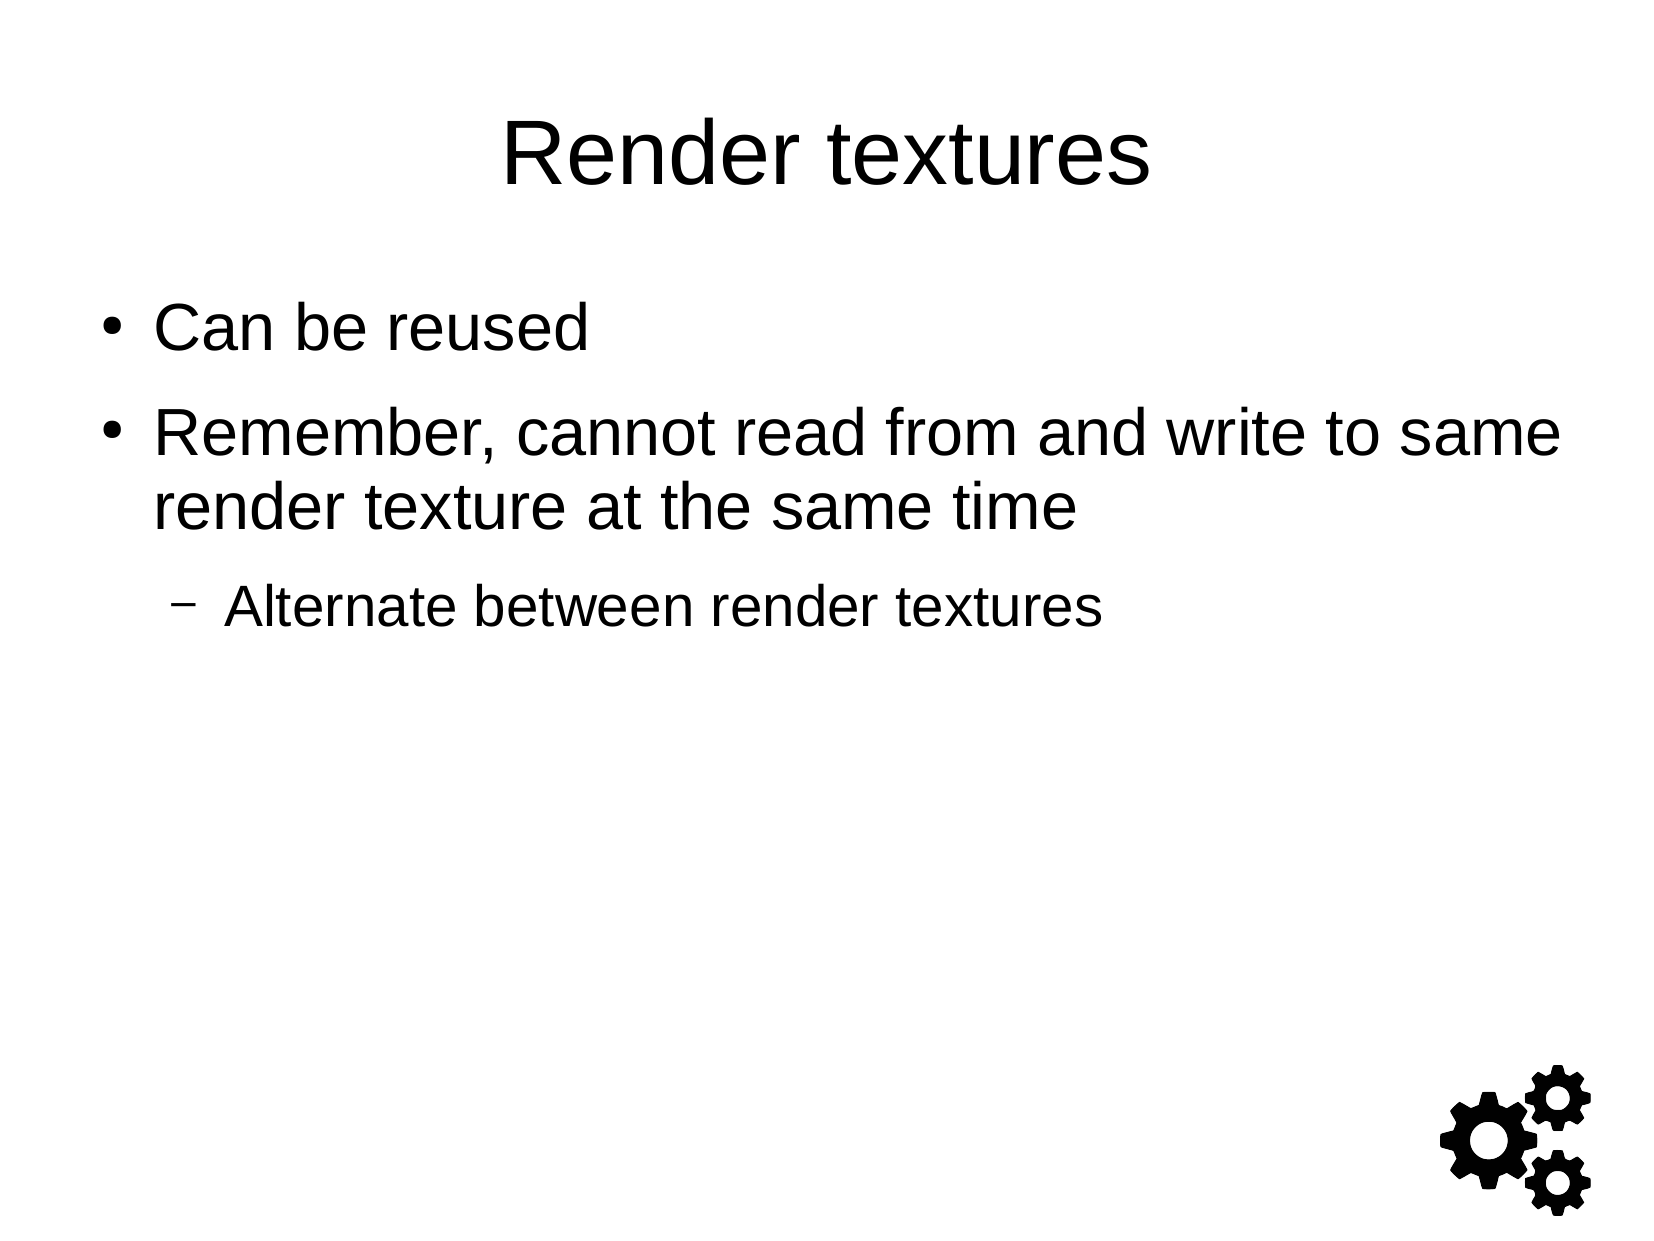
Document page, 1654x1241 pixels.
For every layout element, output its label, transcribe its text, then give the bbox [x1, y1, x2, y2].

picture [1440, 1065, 1591, 1216]
title Render textures [82, 49, 1571, 257]
list Can be reused Remember, cannot read from and write to same render texture at the same time Alternate between render textures [82, 290, 1571, 1010]
